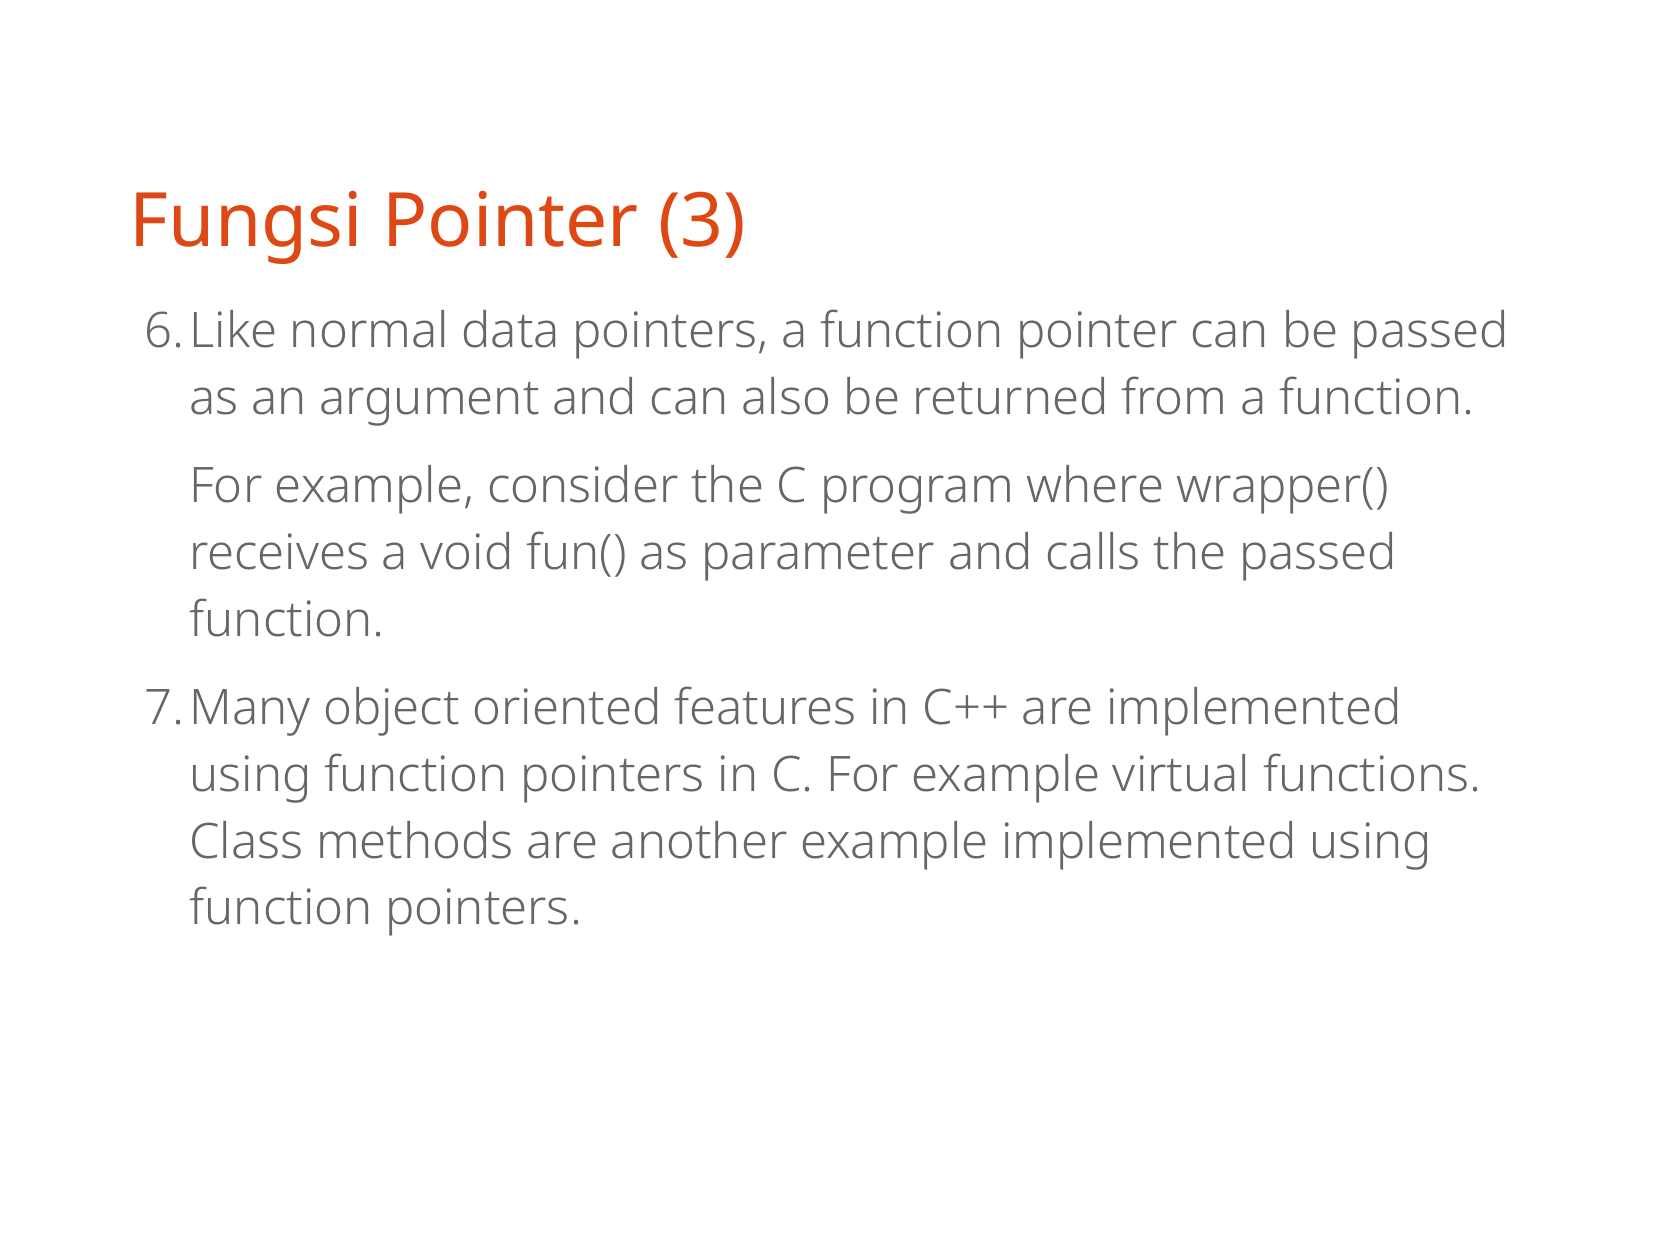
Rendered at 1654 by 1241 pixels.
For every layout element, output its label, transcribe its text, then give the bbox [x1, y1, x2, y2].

list Like normal data pointers, a function pointer can be passed as an argument and can also be returned from a function. For example, consider the C program where wrapper() receives a void fun() as parameter and calls the passed function. Many object oriented features in C++ are implemented using function pointers in C. For example virtual functions. Class methods are another example implemented using function pointers. [129, 295, 1518, 1010]
title Fungsi Pointer (3) [129, 153, 1518, 281]
